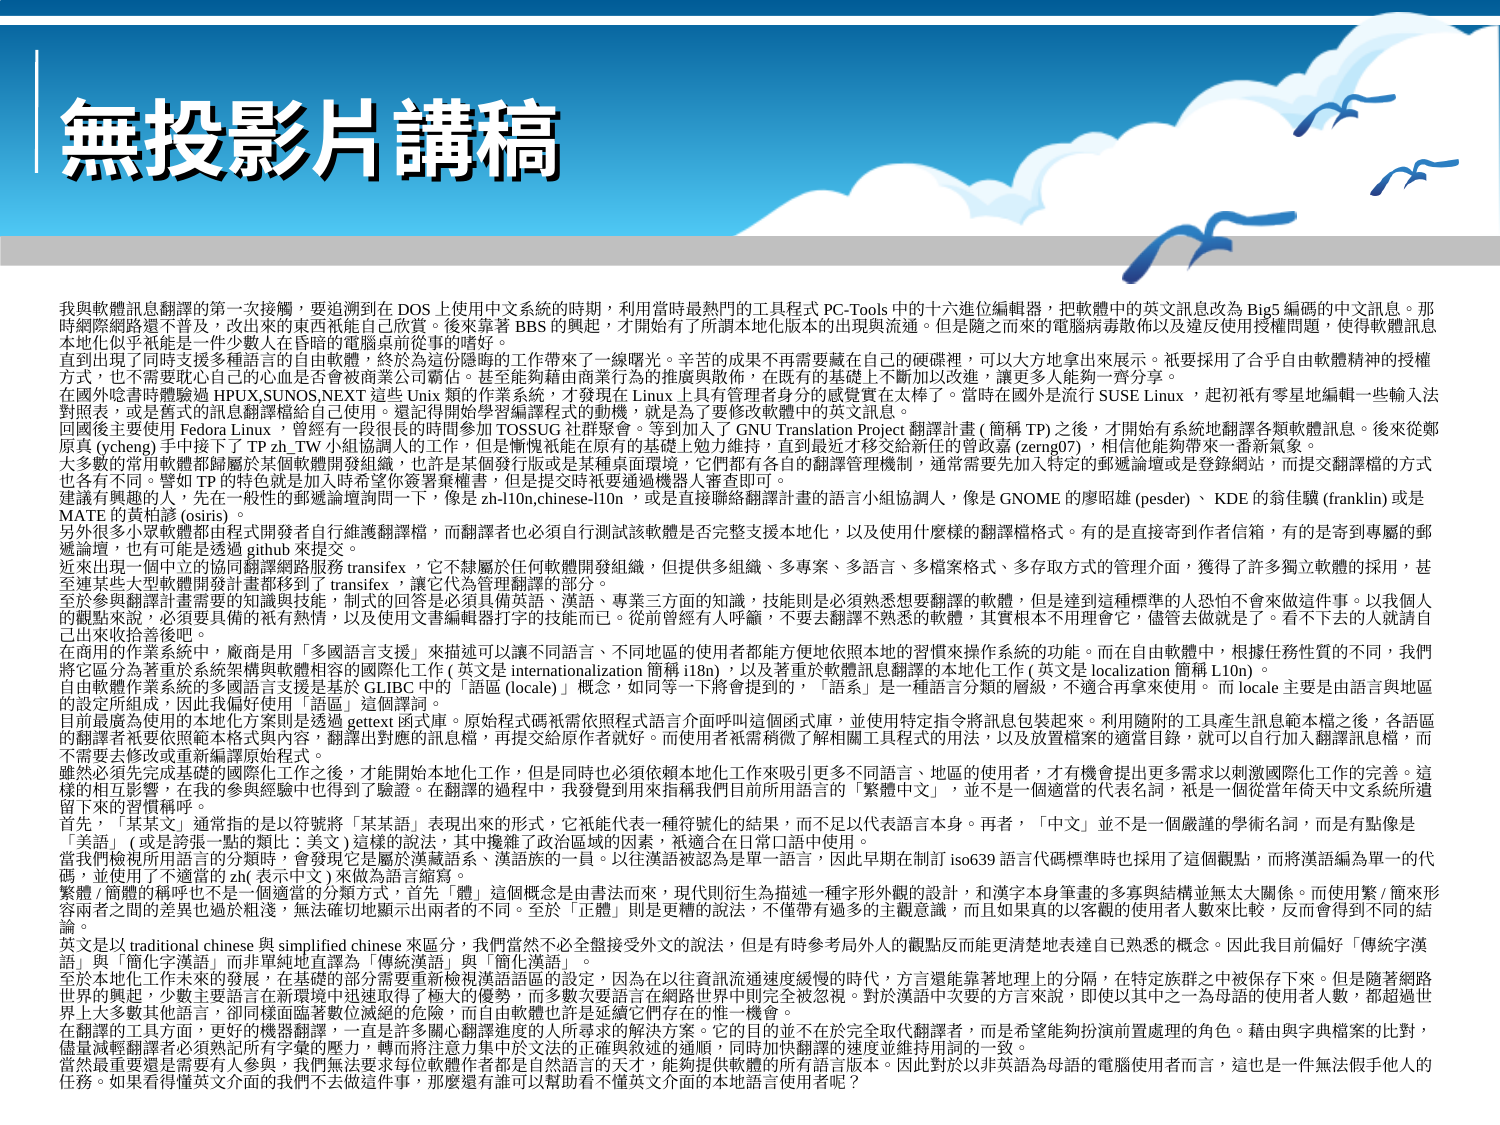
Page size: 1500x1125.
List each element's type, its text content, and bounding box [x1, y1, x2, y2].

title 我與軟體訊息翻譯的第一次接觸，要追溯到在DOS上使用中文系統的時期，利用當時最熱門的工具程式PC-Tools中的十六進位編輯器，把軟體中的英文訊息改為Big5編碼的中文訊息。那時網際網路還不普及，改出來的東西衹能自己欣賞。後來靠著BBS的興起，才開始有了所謂本地化版本的出現與流通。但是隨之而來的電腦病毒散佈以及違反使用授權問題，使得軟體訊息本地化似乎衹能是一件少數人在昏暗的電腦桌前從事的嗜好。 直到出現了同時支援多種語言的自由軟體，終於為這份隱晦的工作帶來了一線曙光。辛苦的成果不再需要藏在自己的硬碟裡，可以大方地拿出來展示。衹要採用了合乎自由軟體精神的授權方式，也不需要耽心自己的心血是否會被商業公司霸佔。甚至能夠藉由商業行為的推廣與散佈，在既有的基礎上不斷加以改進，讓更多人能夠一齊分享。 在國外唸書時體驗過HPUX,SUNOS,NEXT這些Unix類的作業系統，才發現在Linux上具有管理者身分的感覺實在太棒了。當時在國外是流行SUSE Linux，起初衹有零星地編輯一些輸入法對照表，或是舊式的訊息翻譯檔給自己使用。還記得開始學習編譯程式的動機，就是為了要修改軟體中的英文訊息。 回國後主要使用Fedora Linux，曾經有一段很長的時間參加TOSSUG社群聚會。等到加入了GNU Translation Project翻譯計畫(簡稱TP)之後，才開始有系統地翻譯各類軟體訊息。後來從鄭原真(ycheng)手中接下了TP zh_TW小組協調人的工作，但是慚愧衹能在原有的基礎上勉力維持，直到最近才移交給新任的曾政嘉(zerng07)，相信他能夠帶來一番新氣象。 大多數的常用軟體都歸屬於某個軟體開發組織，也許是某個發行版或是某種桌面環境，它們都有各自的翻譯管理機制，通常需要先加入特定的郵遞論壇或是登錄網站，而提交翻譯檔的方式也各有不同。譬如TP的特色就是加入時希望你簽署棄權書，但是提交時衹要通過機器人審查即可。 建議有興趣的人，先在一般性的郵遞論壇詢問一下，像是zh-l10n,chinese-l10n，或是直接聯絡翻譯計畫的語言小組協調人，像是GNOME的廖昭雄(pesder)、KDE的翁佳驥(franklin)或是MATE的黃柏諺(osiris)。 另外很多小眾軟體都由程式開發者自行維護翻譯檔，而翻譯者也必須自行測試該軟體是否完整支援本地化，以及使用什麼樣的翻譯檔格式。有的是直接寄到作者信箱，有的是寄到專屬的郵遞論壇，也有可能是透過github來提交。 近來出現一個中立的協同翻譯網路服務transifex，它不隸屬於任何軟體開發組織，但提供多組織、多專案、多語言、多檔案格式、多存取方式的管理介面，獲得了許多獨立軟體的採用，甚至連某些大型軟體開發計畫都移到了transifex，讓它代為管理翻譯的部分。 至於參與翻譯計畫需要的知識與技能，制式的回答是必須具備英語、漢語、專業三方面的知識，技能則是必須熟悉想要翻譯的軟體，但是達到這種標準的人恐怕不會來做這件事。以我個人的觀點來說，必須要具備的衹有熱情，以及使用文書編輯器打字的技能而已。從前曾經有人呼籲，不要去翻譯不熟悉的軟體，其實根本不用理會它，儘管去做就是了。看不下去的人就請自己出來收拾善後吧。 在商用的作業系統中，廠商是用「多國語言支援」來描述可以讓不同語言、不同地區的使用者都能方便地依照本地的習慣來操作系統的功能。而在自由軟體中，根據任務性質的不同，我們將它區分為著重於系統架構與軟體相容的國際化工作(英文是internationalization簡稱i18n)，以及著重於軟體訊息翻譯的本地化工作(英文是localization簡稱L10n)。 自由軟體作業系統的多國語言支援是基於GLIBC中的「語區(locale)」概念，如同等一下將會提到的，「語系」是一種語言分類的層級，不適合再拿來使用。 而locale主要是由語言與地區的設定所組成，因此我偏好使用「語區」這個譯詞。 目前最廣為使用的本地化方案則是透過gettext函式庫。原始程式碼衹需依照程式語言介面呼叫這個函式庫，並使用特定指令將訊息包裝起來。利用隨附的工具產生訊息範本檔之後，各語區的翻譯者衹要依照範本格式與內容，翻譯出對應的訊息檔，再提交給原作者就好。而使用者衹需稍微了解相關工具程式的用法，以及放置檔案的適當目錄，就可以自行加入翻譯訊息檔，而不需要去修改或重新編譯原始程式。 雖然必須先完成基礎的國際化工作之後，才能開始本地化工作，但是同時也必須依賴本地化工作來吸引更多不同語言、地區的使用者，才有機會提出更多需求以刺激國際化工作的完善。這樣的相互影響，在我的參與經驗中也得到了驗證。在翻譯的過程中，我發覺到用來指稱我們目前所用語言的「繁體中文」，並不是一個適當的代表名詞，衹是一個從當年倚天中文系統所遺留下來的習慣稱呼。 首先，「某某文」通常指的是以符號將「某某語」表現出來的形式，它衹能代表一種符號化的結果，而不足以代表語言本身。再者，「中文」並不是一個嚴謹的學術名詞，而是有點像是「美語」(或是誇張一點的類比：美文)這樣的說法，其中攙雜了政治區域的因素，衹適合在日常口語中使用。 當我們檢視所用語言的分類時，會發現它是屬於漢藏語系、漢語族的一員。以往漢語被認為是單一語言，因此早期在制訂iso639語言代碼標準時也採用了這個觀點，而將漢語編為單一的代碼，並使用了不適當的zh(表示中文)來做為語言縮寫。 繁體/簡體的稱呼也不是一個適當的分類方式，首先「體」這個概念是由書法而來，現代則衍生為描述一種字形外觀的設計，和漢字本身筆畫的多寡與結構並無太大關係。而使用繁/簡來形容兩者之間的差異也過於粗淺，無法確切地顯示出兩者的不同。至於「正體」則是更糟的說法，不僅帶有過多的主觀意識，而且如果真的以客觀的使用者人數來比較，反而會得到不同的結論。 英文是以traditional chinese與simplified chinese來區分，我們當然不必全盤接受外文的說法，但是有時參考局外人的觀點反而能更清楚地表達自已熟悉的概念。因此我目前偏好「傳統字漢語」與「簡化字漢語」而非單純地直譯為「傳統漢語」與「簡化漢語」。 至於本地化工作未來的發展，在基礎的部分需要重新檢視漢語語區的設定，因為在以往資訊流通速度緩慢的時代，方言還能靠著地理上的分隔，在特定族群之中被保存下來。但是隨著網路世界的興起，少數主要語言在新環境中迅速取得了極大的優勢，而多數次要語言在網路世界中則完全被忽視。對於漢語中次要的方言來說，即使以其中之一為母語的使用者人數，都超過世界上大多數其他語言，卻同樣面臨著數位滅絕的危險，而自由軟體也許是延續它們存在的惟一機會。 在翻譯的工具方面，更好的機器翻譯，一直是許多關心翻譯進度的人所尋求的解決方案。它的目的並不在於完全取代翻譯者，而是希望能夠扮演前置處理的角色。藉由與字典檔案的比對，儘量減輕翻譯者必須熟記所有字彙的壓力，轉而將注意力集中於文法的正確與敘述的通順，同時加快翻譯的速度並維持用詞的一致。 當然最重要還是需要有人參與，我們無法要求每位軟體作者都是自然語言的天才，能夠提供軟體的所有語言版本。因此對於以非英語為母語的電腦使用者而言，這也是一件無法假手他人的任務。如果看得懂英文介面的我們不去做這件事，那麼還有誰可以幫助看不懂英文介面的本地語言使用者呢？ [59, 300, 1441, 1093]
title 無投影片講稿 [59, 86, 1465, 186]
picture [730, 12, 1500, 284]
